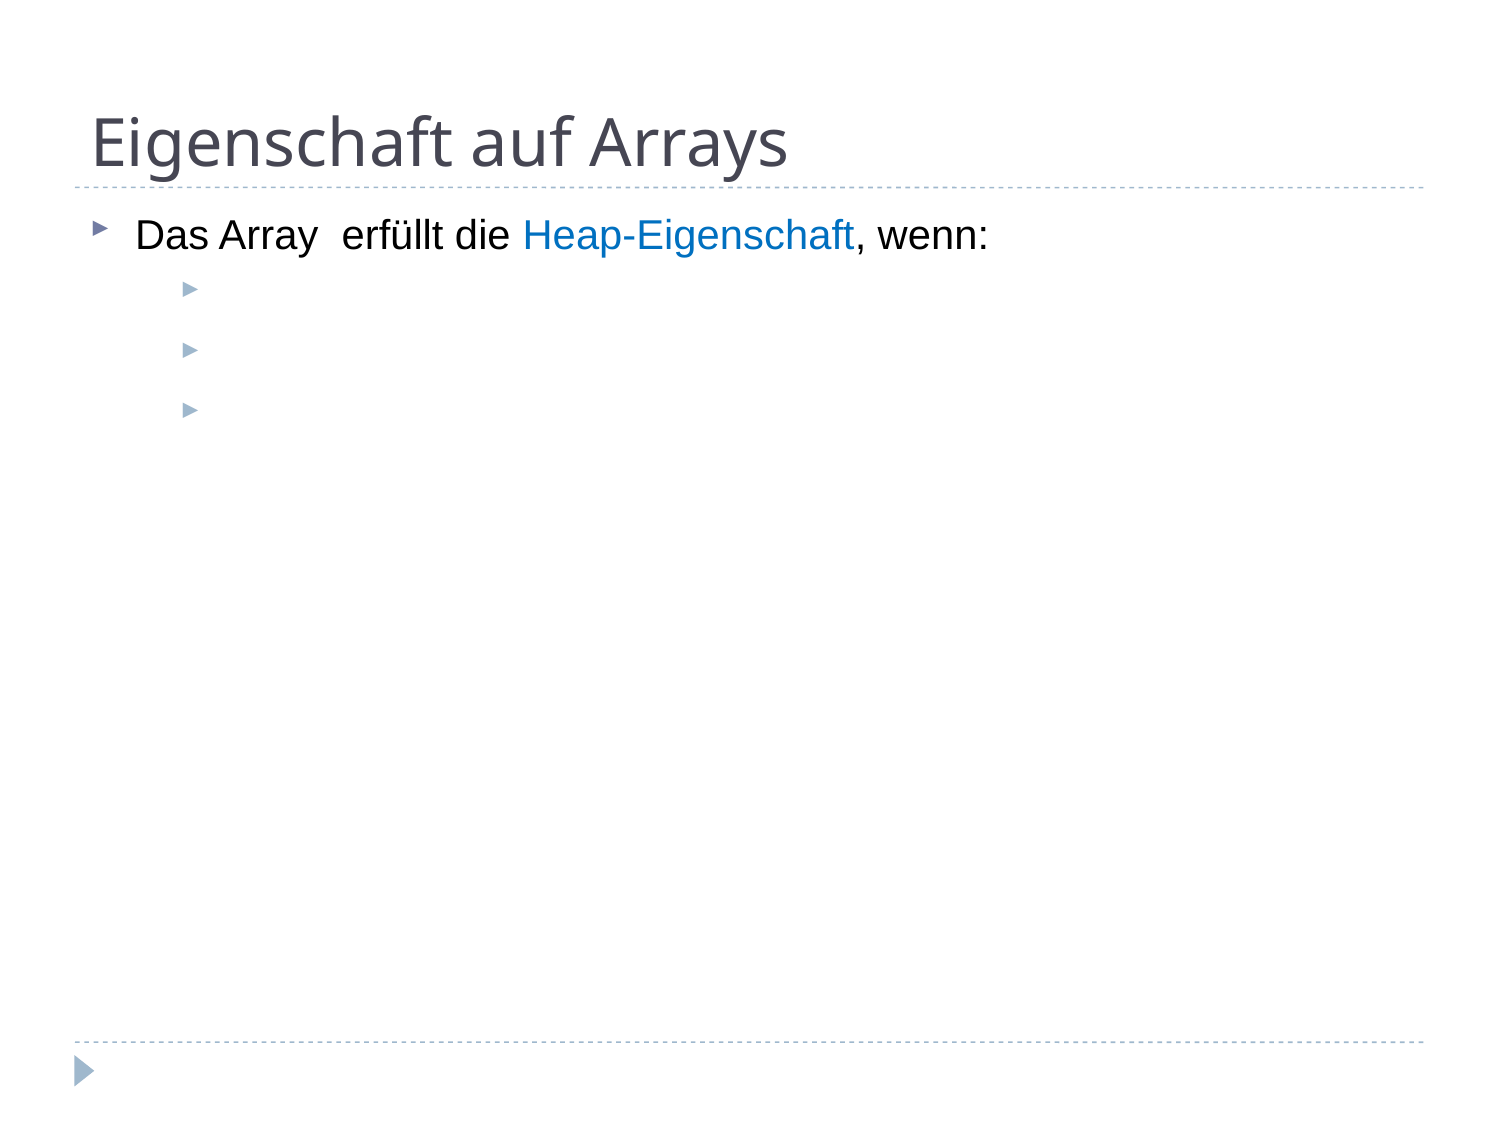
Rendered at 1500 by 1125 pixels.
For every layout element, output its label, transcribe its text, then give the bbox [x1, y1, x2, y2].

title Eigenschaft auf Arrays [75, 24, 1426, 188]
list Das Array erfüllt die Heap-Eigenschaft, wenn: [75, 200, 1426, 1011]
